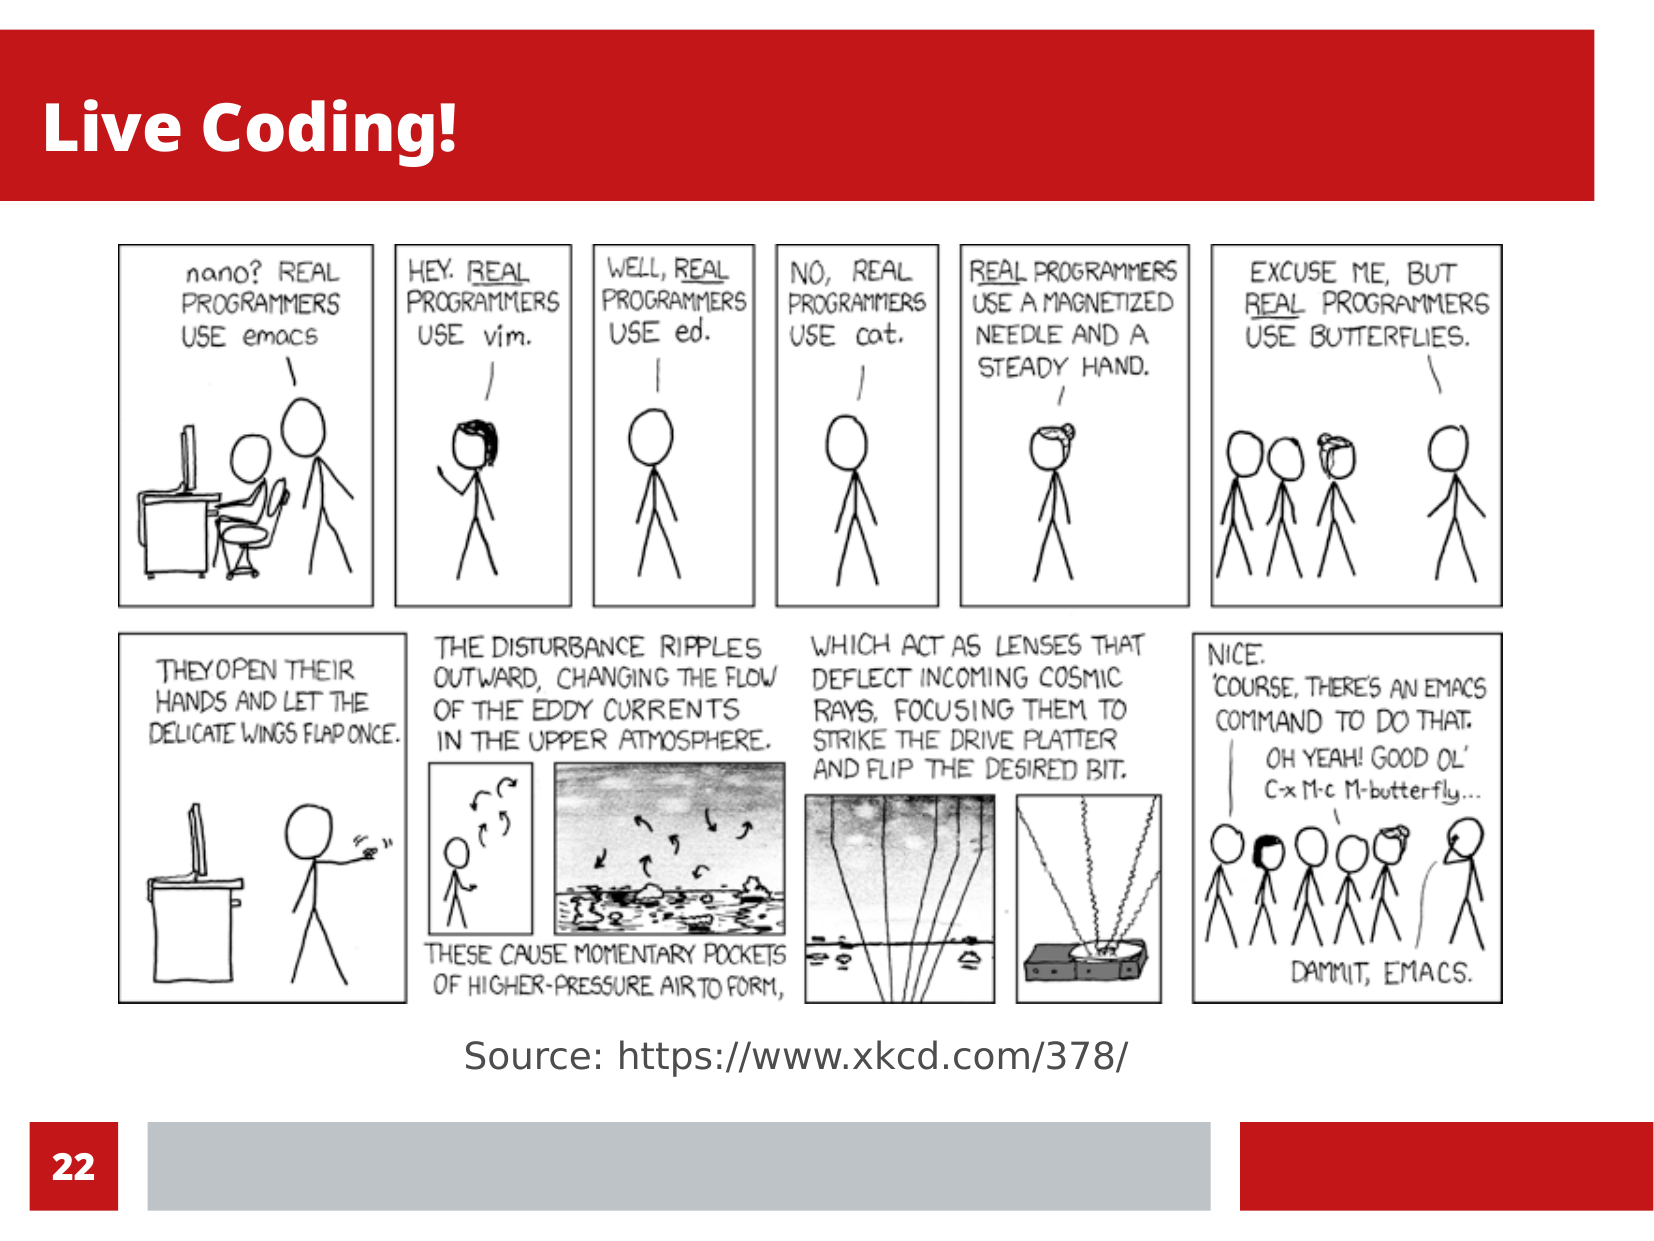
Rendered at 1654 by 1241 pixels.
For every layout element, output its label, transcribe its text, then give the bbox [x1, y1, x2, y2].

text_box Source: https://www.xkcd.com/378/ [448, 1027, 1223, 1099]
title Live Coding! [41, 53, 1577, 172]
picture [118, 244, 1503, 1004]
